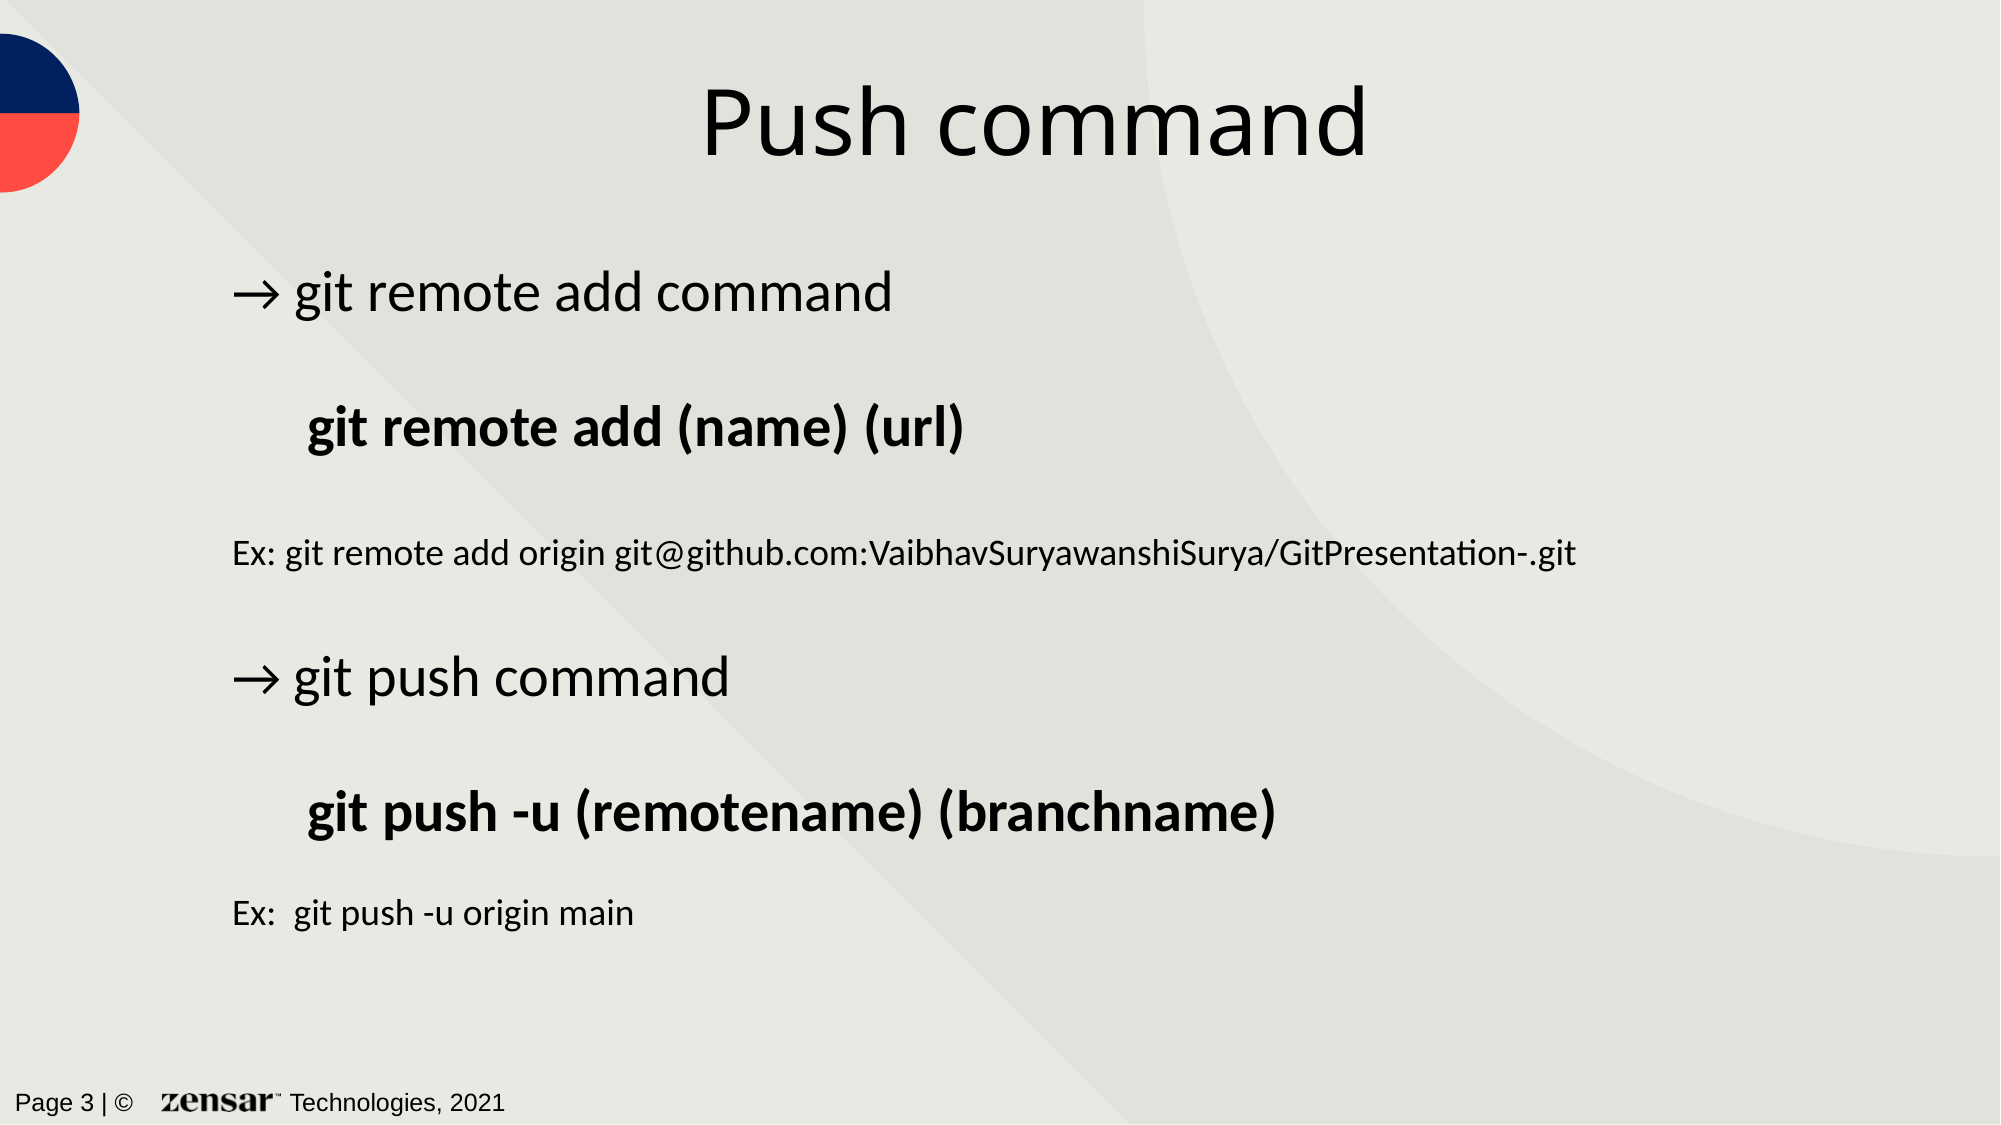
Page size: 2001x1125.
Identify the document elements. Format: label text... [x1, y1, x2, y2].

title Push command [99, 69, 1972, 166]
picture [161, 1093, 281, 1112]
text_box [0, 33, 80, 193]
text_box → git remote add command git remote add (name) (url) Ex: git remote add origin git@github.com:VaibhavSuryawanshiSurya/GitPresentation-.git → git push command git push -u (remotename) (branchname) Ex: git push -u origin main [217, 245, 1621, 1006]
